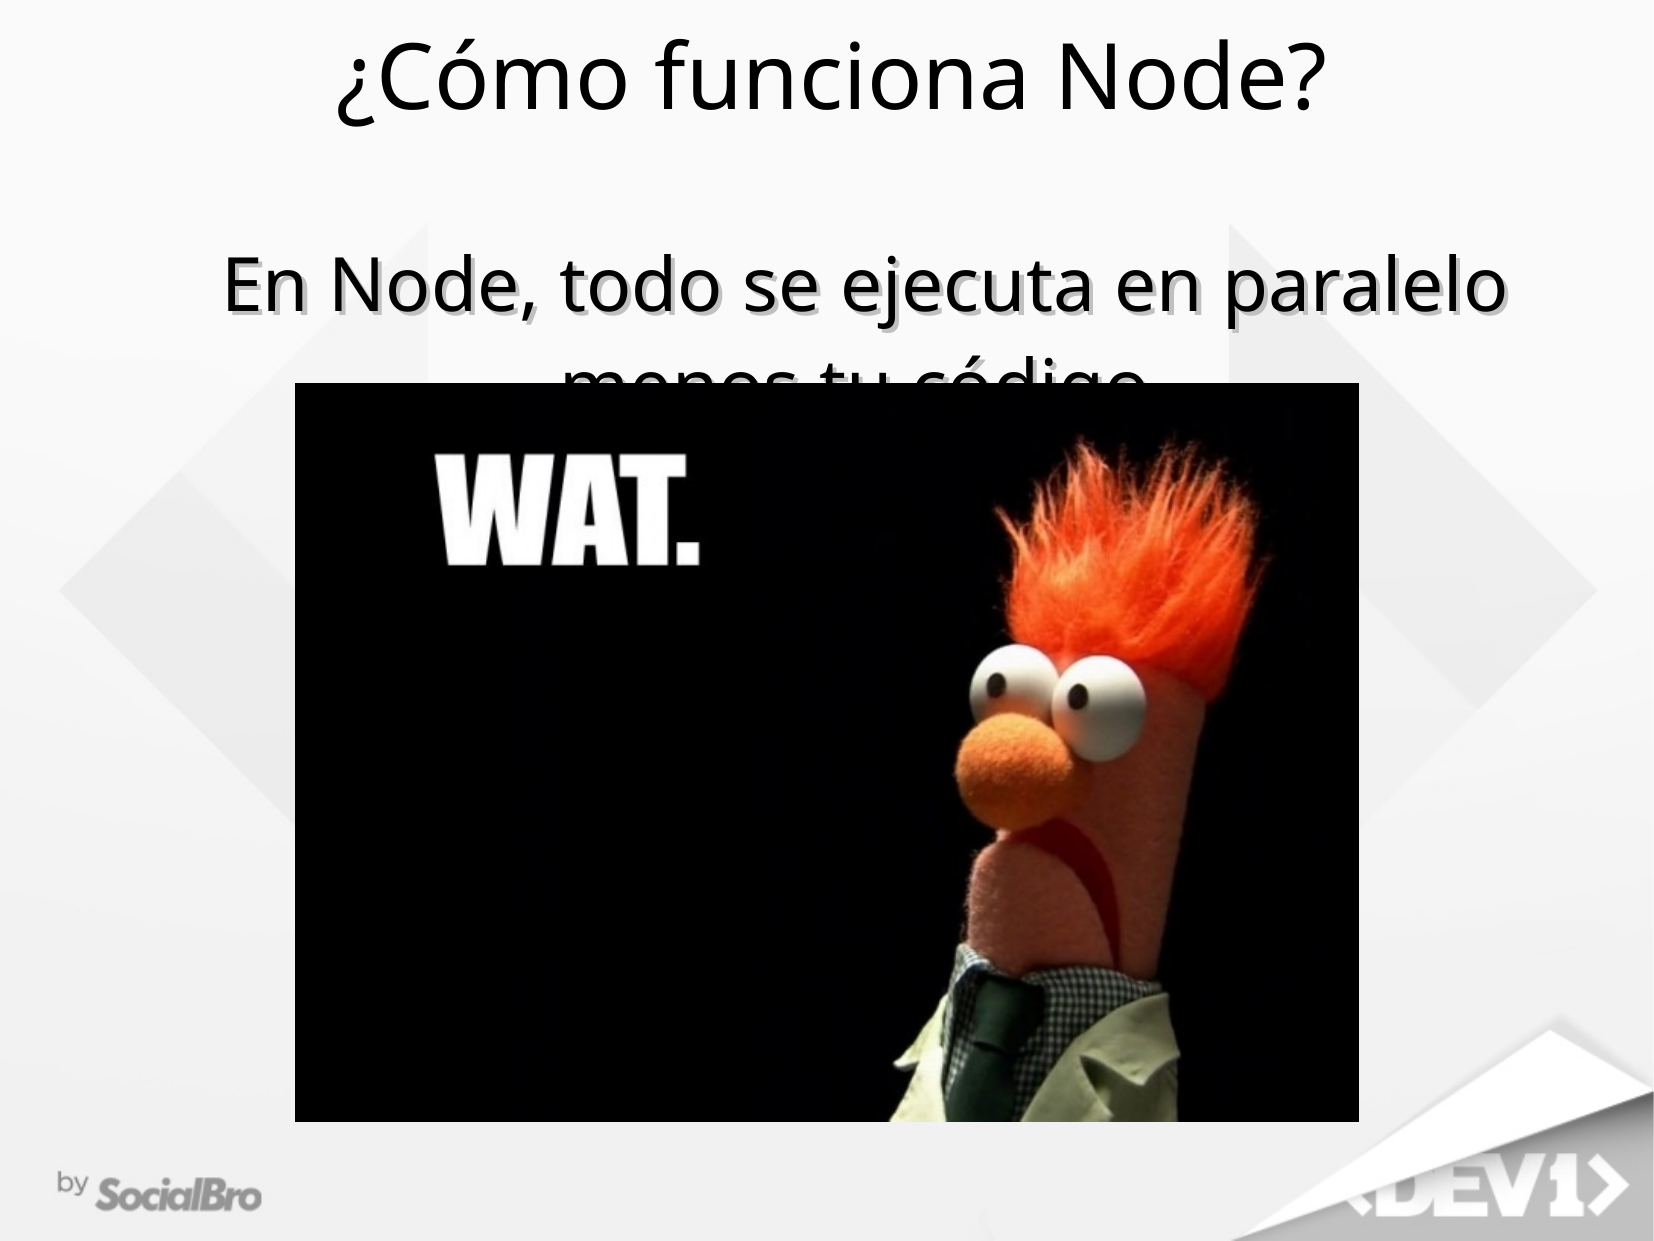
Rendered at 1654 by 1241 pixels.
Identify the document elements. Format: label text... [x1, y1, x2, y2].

picture [0, 0, 1654, 1241]
list En Node, todo se ejecuta en paralelo menos tu código. [88, 231, 1571, 473]
title ¿Cómo funciona Node? [88, 0, 1577, 148]
